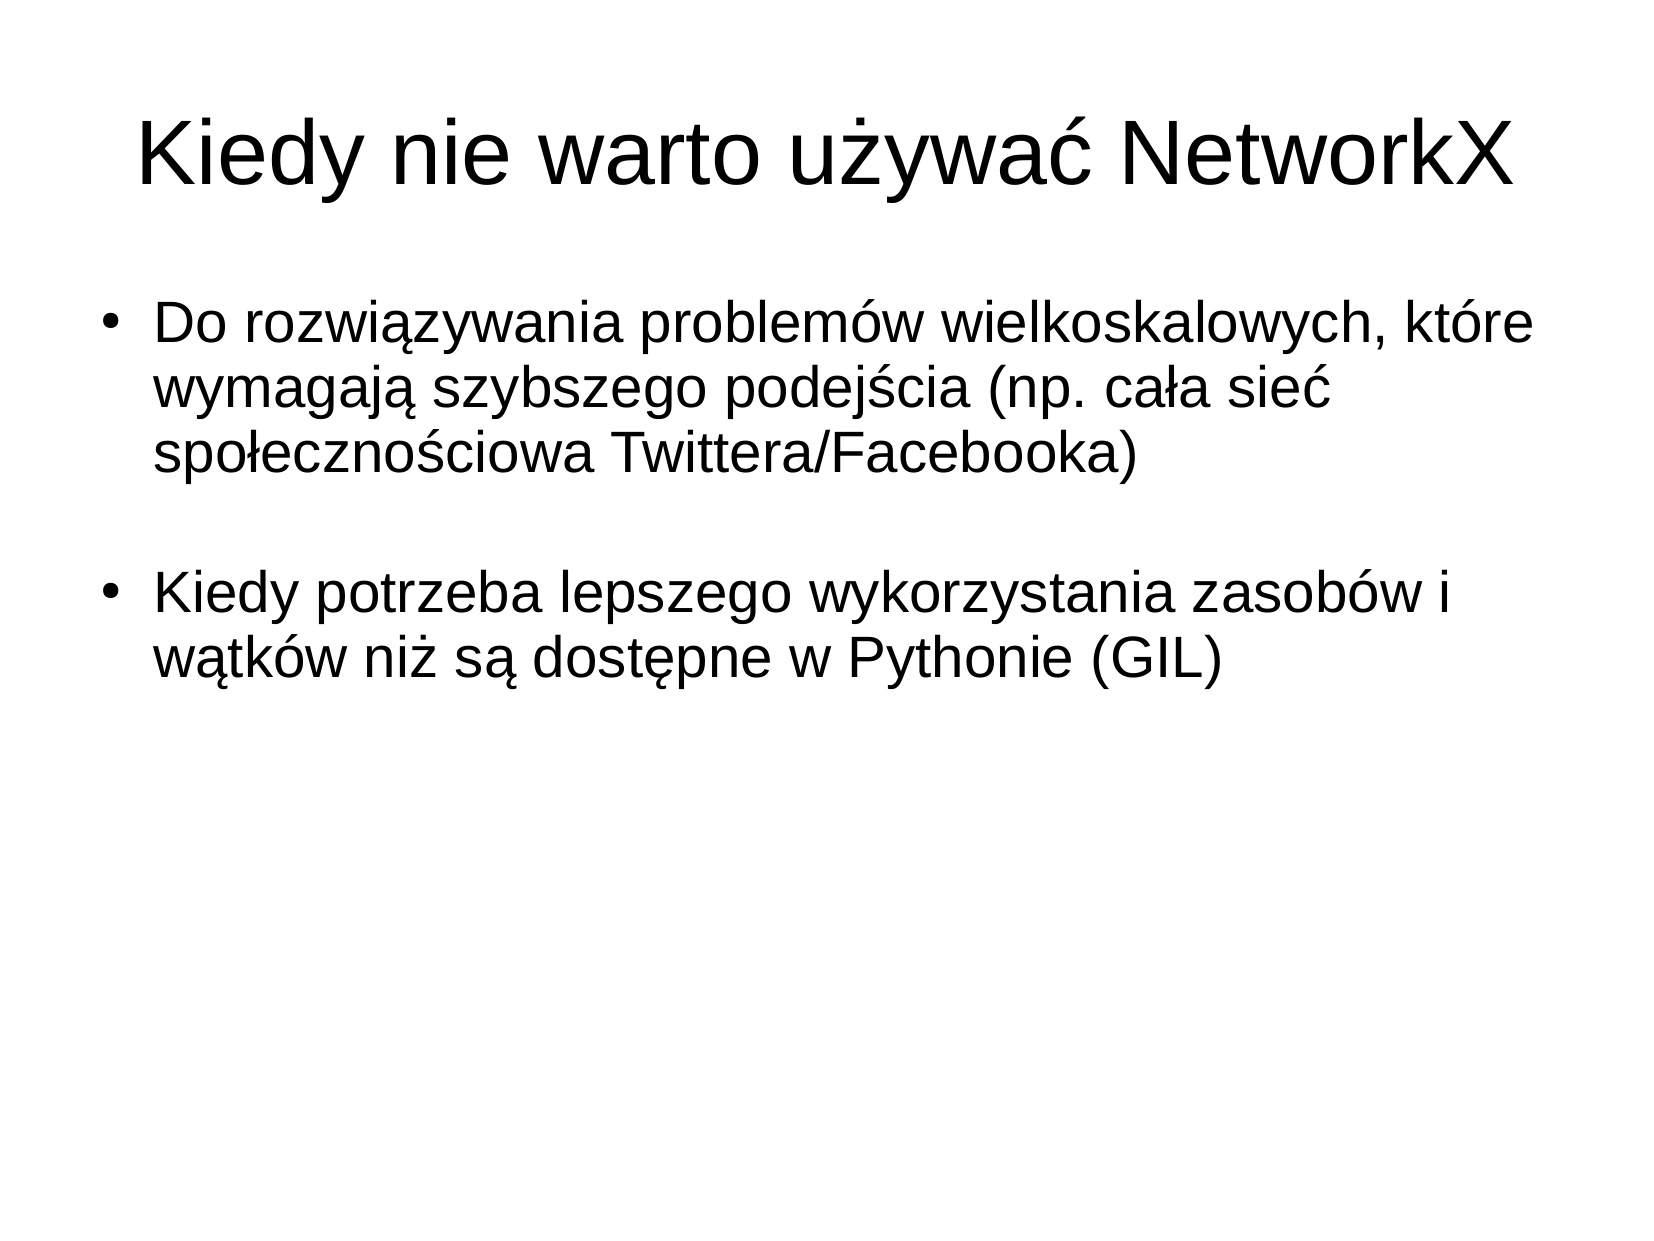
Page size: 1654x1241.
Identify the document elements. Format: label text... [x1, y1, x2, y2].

list Do rozwiązywania problemów wielkoskalowych, które wymagają szybszego podejścia (np. cała sieć społecznościowa Twittera/Facebooka) Kiedy potrzeba lepszego wykorzystania zasobów i wątków niż są dostępne w Pythonie (GIL) [82, 290, 1571, 1010]
title Kiedy nie warto używać NetworkX [82, 49, 1571, 257]
